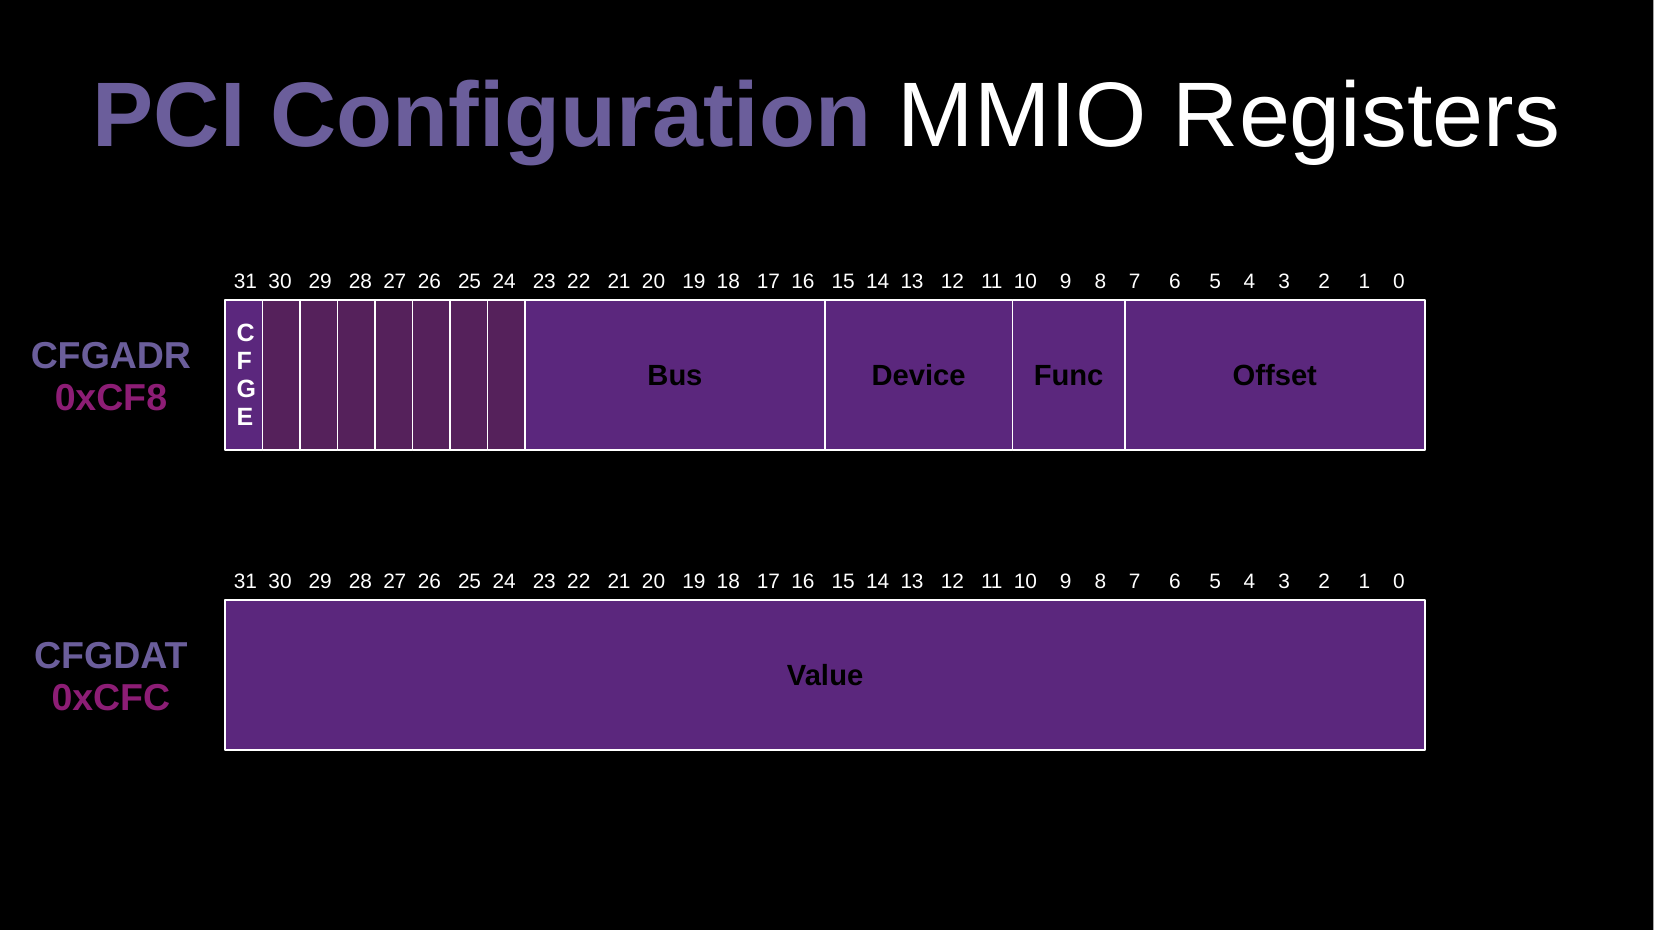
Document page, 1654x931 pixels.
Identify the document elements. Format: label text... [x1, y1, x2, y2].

text_box CFGE [221, 311, 260, 439]
text_box 31 30 29 28 27 26 25 24 23 22 21 20 19 18 17 16 15 14 13 12 11 10 9 8 7 6 5 4 3 2 1 0 [219, 262, 1426, 301]
title PCI Configuration MMIO Registers [82, 37, 1571, 193]
text_box Value [225, 601, 1426, 751]
text_box Func [1012, 301, 1125, 451]
text_box Bus [525, 301, 824, 451]
text_box CFGADR 0xCF8 [0, 319, 222, 433]
text_box Offset [1125, 301, 1426, 451]
text_box Device [824, 301, 1012, 451]
text_box 31 30 29 28 27 26 25 24 23 22 21 20 19 18 17 16 15 14 13 12 11 10 9 8 7 6 5 4 3 2 1 0 [219, 562, 1426, 601]
text_box [224, 300, 525, 451]
text_box CFGDAT 0xCFC [0, 619, 222, 733]
